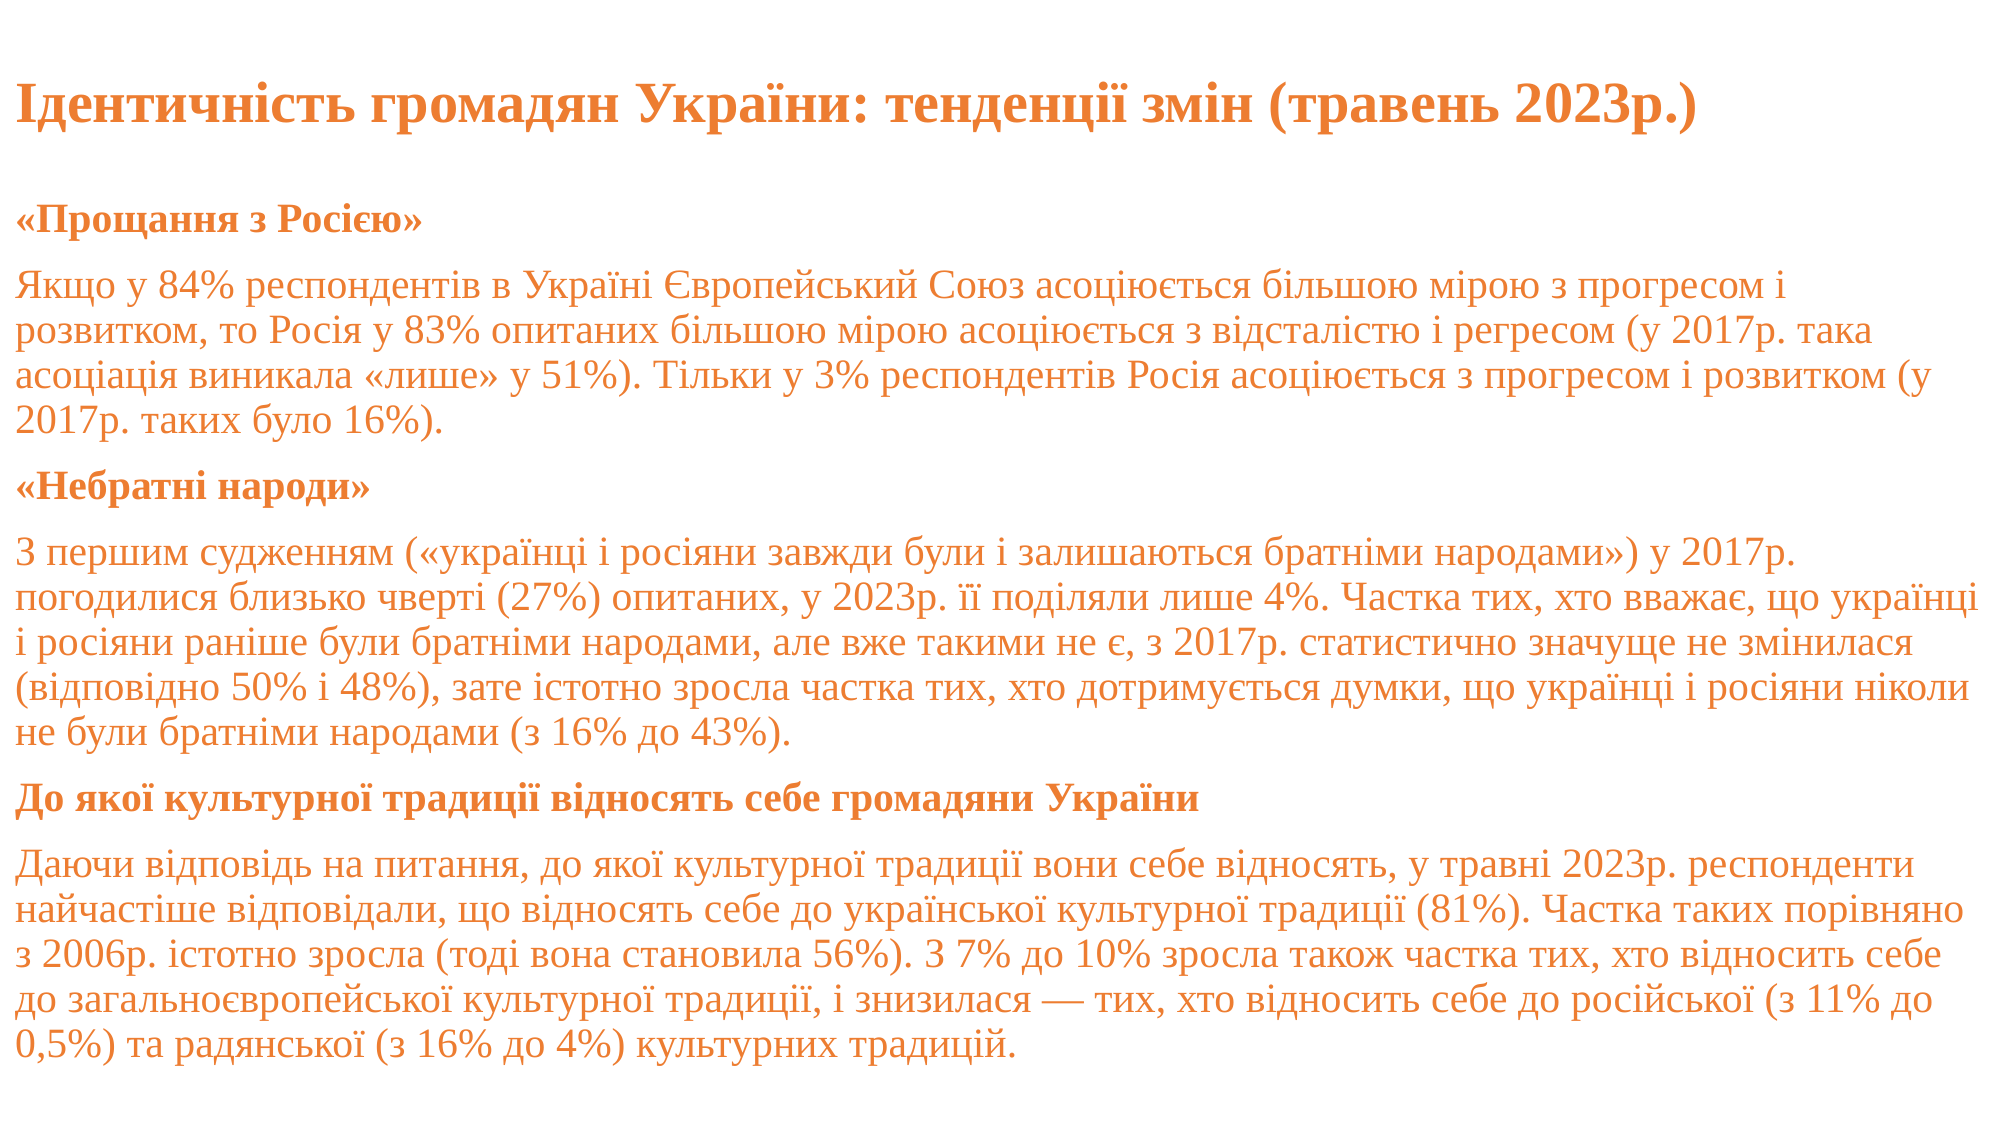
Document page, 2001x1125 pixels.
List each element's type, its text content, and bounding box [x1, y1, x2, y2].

list «Прощання з Росією» Якщо у 84% респондентів в Україні Європейський Союз асоціюється більшою мірою з прогресом і розвитком, то Росія у 83% опитаних більшою мірою асоціюється з відсталістю і регресом (у 2017р. така асоціація виникала «лише» у 51%). Тільки у 3% респондентів Росія асоціюється з прогресом і розвитком (у 2017р. таких було 16%). «Небратні народи» З першим судженням («українці і росіяни завжди були і залишаються братніми народами») у 2017р. погодилися близько чверті (27%) опитаних, у 2023р. її поділяли лише 4%. Частка тих, хто вважає, що українці і росіяни раніше були братніми народами, але вже такими не є, з 2017р. статистично значуще не змінилася (відповідно 50% і 48%), зате істотно зросла частка тих, хто дотримується думки, що українці і росіяни ніколи не були братніми народами (з 16% до 43%). До якої культурної традиції відносять себе громадяни України Даючи відповідь на питання, до якої культурної традиції вони себе відносять, у травні 2023р. респонденти найчастіше відповідали, що відносять себе до української культурної традиції (81%). Частка таких порівняно з 2006р. істотно зросла (тоді вона становила 56%). З 7% до 10% зросла також частка тих, хто відносить себе до загальноєвропейської культурної традиції, і знизилася — тих, хто відносить себе до російської (з 11% до 0,5%) та радянської (з 16% до 4%) культурних традицій. [0, 189, 2000, 1125]
title Ідентичність громадян України: тенденції змін (травень 2023р.) [0, 0, 1863, 189]
